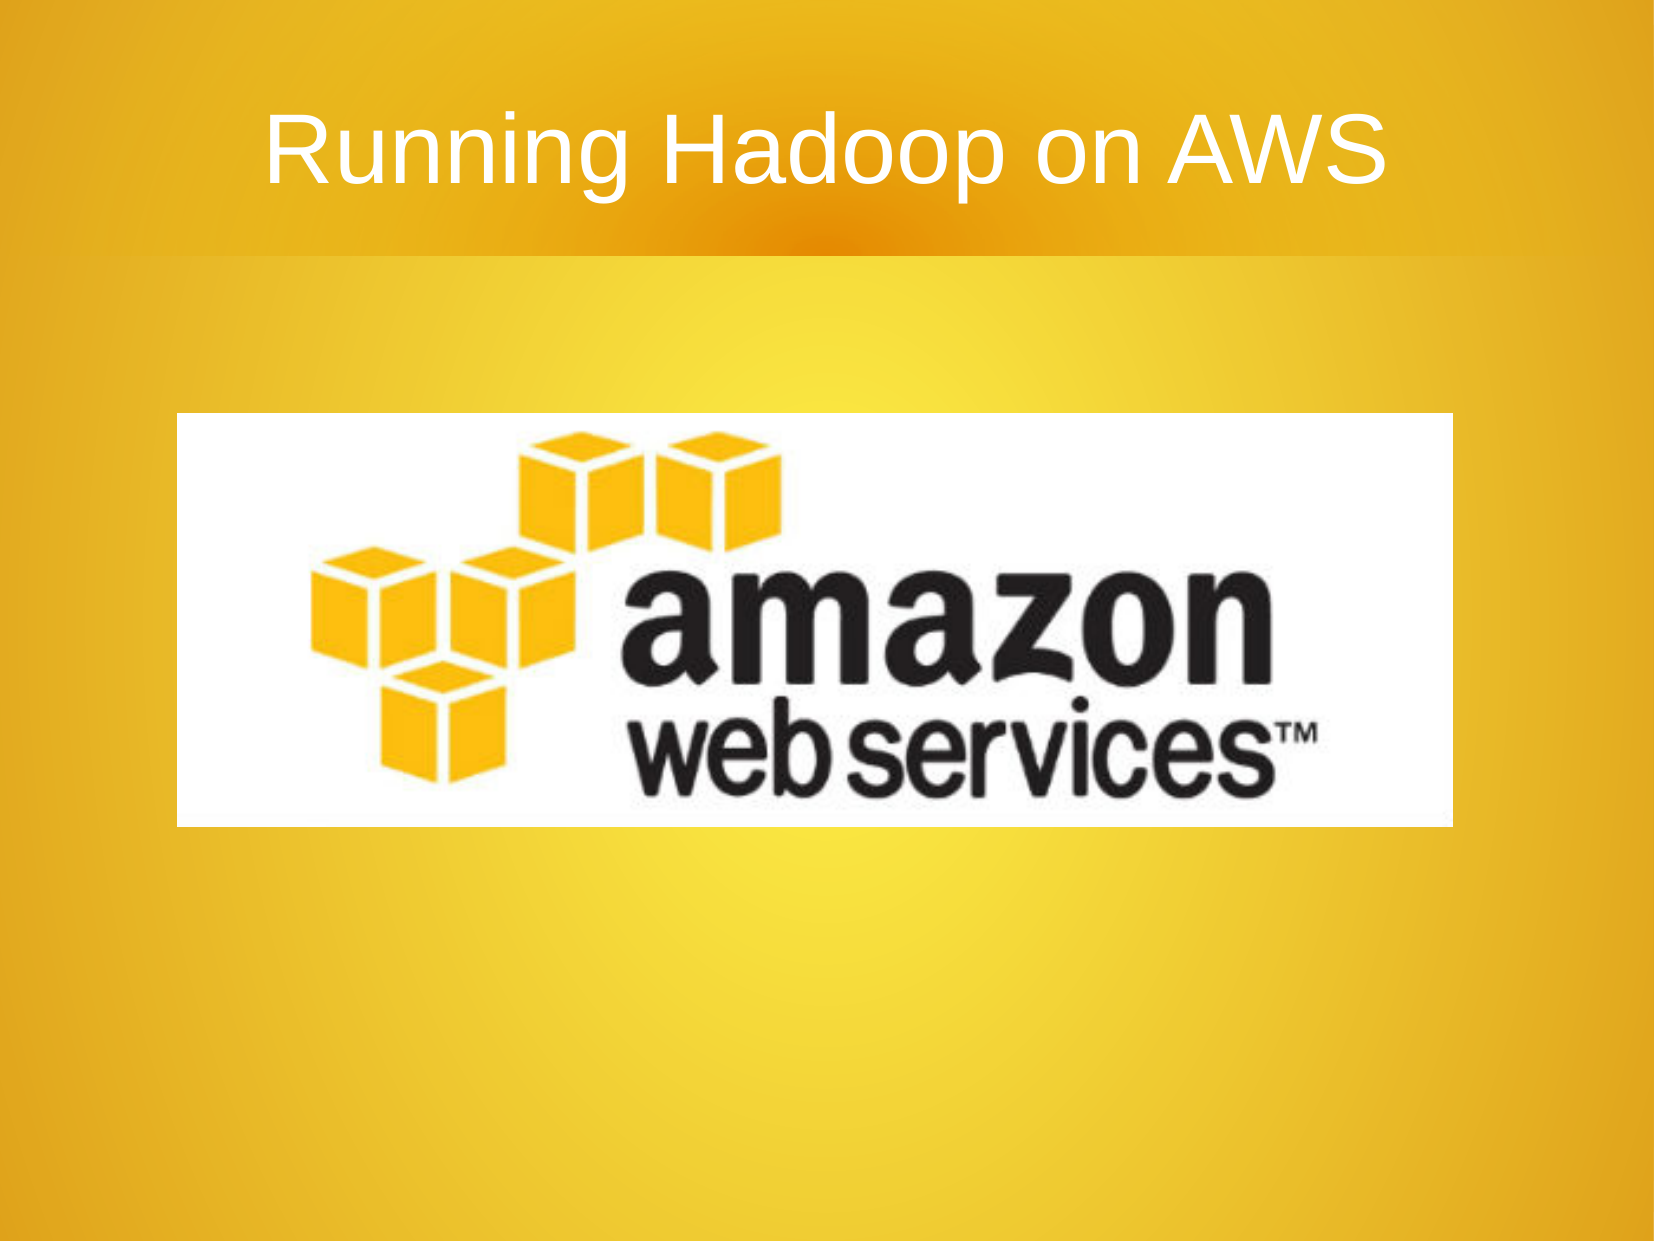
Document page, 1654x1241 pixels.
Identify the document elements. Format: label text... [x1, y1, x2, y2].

subtitle [82, 290, 1571, 1010]
picture [177, 413, 1453, 827]
title Running Hadoop on AWS [82, 47, 1571, 252]
